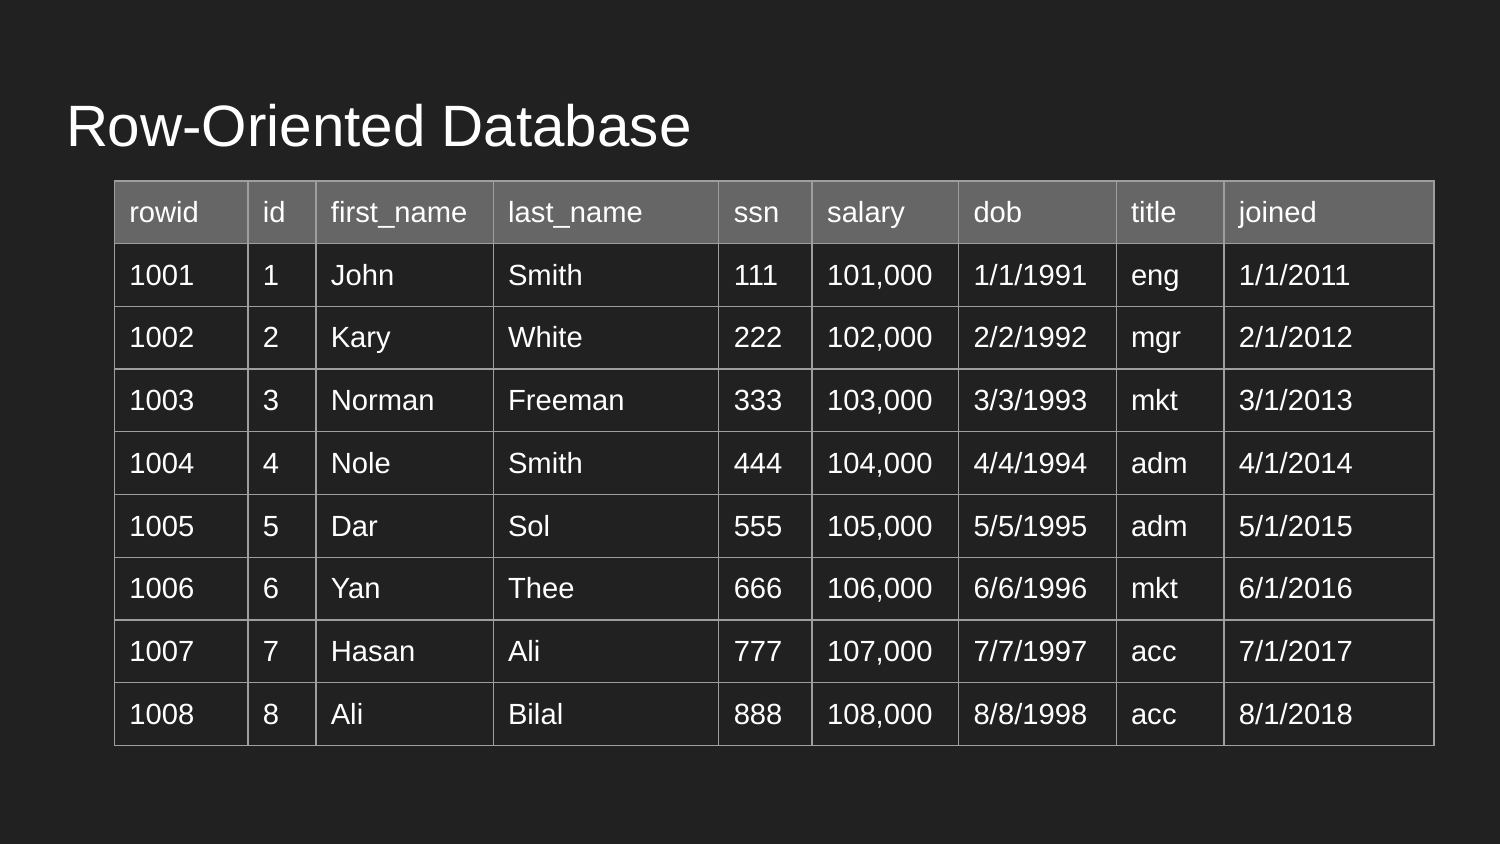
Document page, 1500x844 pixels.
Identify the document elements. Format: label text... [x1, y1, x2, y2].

table_cell Hasan [317, 621, 493, 682]
table_header title [1117, 182, 1223, 243]
table_cell 8/1/2018 [1225, 683, 1433, 745]
table_header salary [813, 182, 958, 243]
table_cell 111 [719, 244, 811, 306]
table_cell 4/4/1994 [959, 432, 1116, 494]
table_cell Smith [494, 432, 718, 494]
table_cell Bilal [494, 683, 718, 745]
table_cell 2/2/1992 [959, 307, 1116, 368]
table_cell 1008 [115, 683, 247, 745]
table_cell 6/6/1996 [959, 558, 1116, 619]
table_cell 777 [719, 621, 811, 682]
table_cell 105,000 [813, 495, 958, 557]
table_cell 1001 [115, 244, 247, 306]
table_cell 4 [249, 432, 315, 494]
table_cell 3 [249, 370, 315, 431]
table_cell 5/1/2015 [1225, 495, 1433, 557]
table_cell 5/5/1995 [959, 495, 1116, 557]
table_cell 222 [719, 307, 811, 368]
table_cell 1 [249, 244, 315, 306]
table_cell 104,000 [813, 432, 958, 494]
table_cell acc [1117, 621, 1223, 682]
table_cell 888 [719, 683, 811, 745]
table_cell Ali [494, 621, 718, 682]
table_cell Dar [317, 495, 493, 557]
table_cell adm [1117, 432, 1223, 494]
table_cell 1006 [115, 558, 247, 619]
table_cell eng [1117, 244, 1223, 306]
table_cell 8/8/1998 [959, 683, 1116, 745]
table_cell Nole [317, 432, 493, 494]
table_cell 1007 [115, 621, 247, 682]
table_cell 1004 [115, 432, 247, 494]
table_cell 101,000 [813, 244, 958, 306]
table_cell 333 [719, 370, 811, 431]
table_cell Ali [317, 683, 493, 745]
table_cell 444 [719, 432, 811, 494]
table_cell Thee [494, 558, 718, 619]
table_cell 107,000 [813, 621, 958, 682]
table_cell White [494, 307, 718, 368]
table_cell 7/7/1997 [959, 621, 1116, 682]
table_cell 4/1/2014 [1225, 432, 1433, 494]
table_header ssn [719, 182, 811, 243]
table_header joined [1225, 182, 1433, 243]
table_cell 8 [249, 683, 315, 745]
table_cell 3/3/1993 [959, 370, 1116, 431]
table_cell 6 [249, 558, 315, 619]
table_cell 1003 [115, 370, 247, 431]
table_cell mgr [1117, 307, 1223, 368]
table_header rowid [115, 182, 247, 243]
table_cell 1002 [115, 307, 247, 368]
table_cell 2/1/2012 [1225, 307, 1433, 368]
table_cell Freeman [494, 370, 718, 431]
table_cell 3/1/2013 [1225, 370, 1433, 431]
table_cell acc [1117, 683, 1223, 745]
table_cell 666 [719, 558, 811, 619]
table_cell Yan [317, 558, 493, 619]
table_cell 106,000 [813, 558, 958, 619]
table_cell John [317, 244, 493, 306]
title Row-Oriented Database [51, 72, 1449, 167]
table_cell 1005 [115, 495, 247, 557]
table_cell 102,000 [813, 307, 958, 368]
table_cell Kary [317, 307, 493, 368]
table_cell 108,000 [813, 683, 958, 745]
table_cell 5 [249, 495, 315, 557]
table_cell 2 [249, 307, 315, 368]
table_header first_name [317, 182, 493, 243]
table_cell 1/1/1991 [959, 244, 1116, 306]
table_cell 6/1/2016 [1225, 558, 1433, 619]
table_cell 7 [249, 621, 315, 682]
table_cell Sol [494, 495, 718, 557]
table_cell mkt [1117, 558, 1223, 619]
table_cell 7/1/2017 [1225, 621, 1433, 682]
table_cell Smith [494, 244, 718, 306]
table_header id [249, 182, 315, 243]
table_cell adm [1117, 495, 1223, 557]
table_header last_name [494, 182, 718, 243]
table_cell 1/1/2011 [1225, 244, 1433, 306]
table_cell mkt [1117, 370, 1223, 431]
table_cell 555 [719, 495, 811, 557]
table_cell Norman [317, 370, 493, 431]
table_cell 103,000 [813, 370, 958, 431]
table_header dob [959, 182, 1116, 243]
